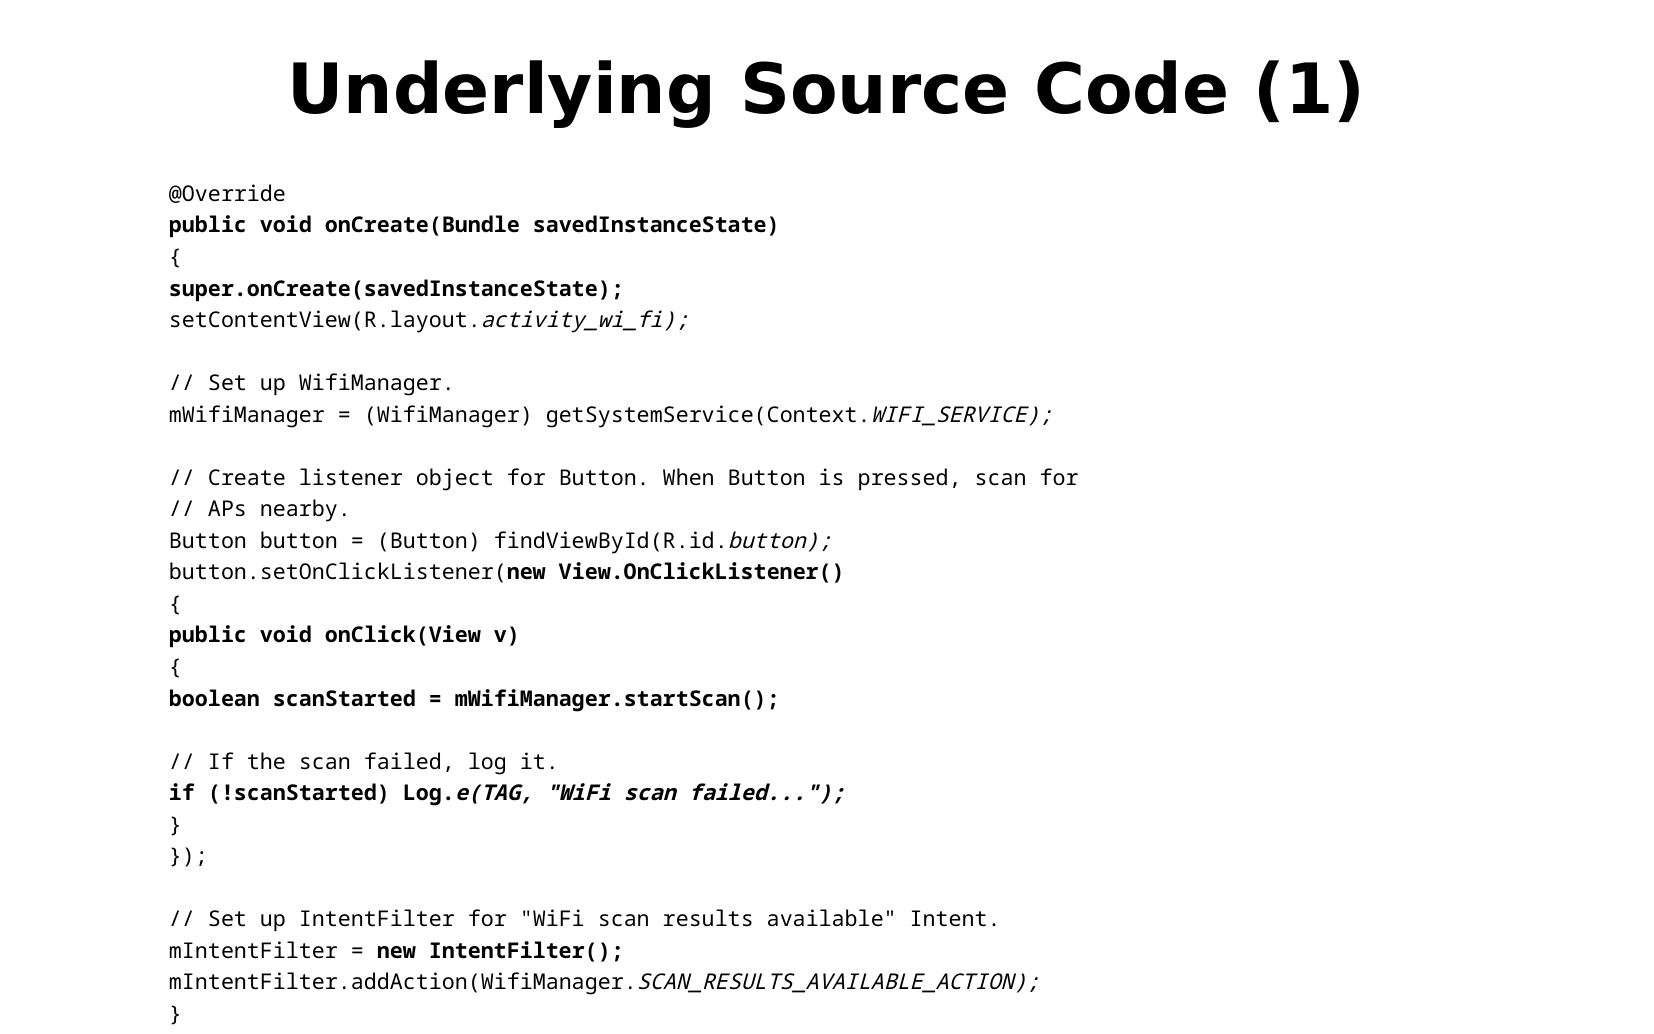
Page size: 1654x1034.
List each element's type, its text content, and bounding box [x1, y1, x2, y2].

list @Override public void onCreate(Bundle savedInstanceState) { super.onCreate(savedInstanceState); setContentView(R.layout.activity_wi_fi); // Set up WifiManager. mWifiManager = (WifiManager) getSystemService(Context.WIFI_SERVICE); // Create listener object for Button. When Button is pressed, scan for // APs nearby. Button button = (Button) findViewById(R.id.button); button.setOnClickListener(new View.OnClickListener() { public void onClick(View v) { boolean scanStarted = mWifiManager.startScan(); // If the scan failed, log it. if (!scanStarted) Log.e(TAG, "WiFi scan failed..."); } }); // Set up IntentFilter for "WiFi scan results available" Intent. mIntentFilter = new IntentFilter(); mIntentFilter.addAction(WifiManager.SCAN_RESULTS_AVAILABLE_ACTION); } [82, 172, 1571, 1034]
title Underlying Source Code (1) [82, 0, 1571, 172]
